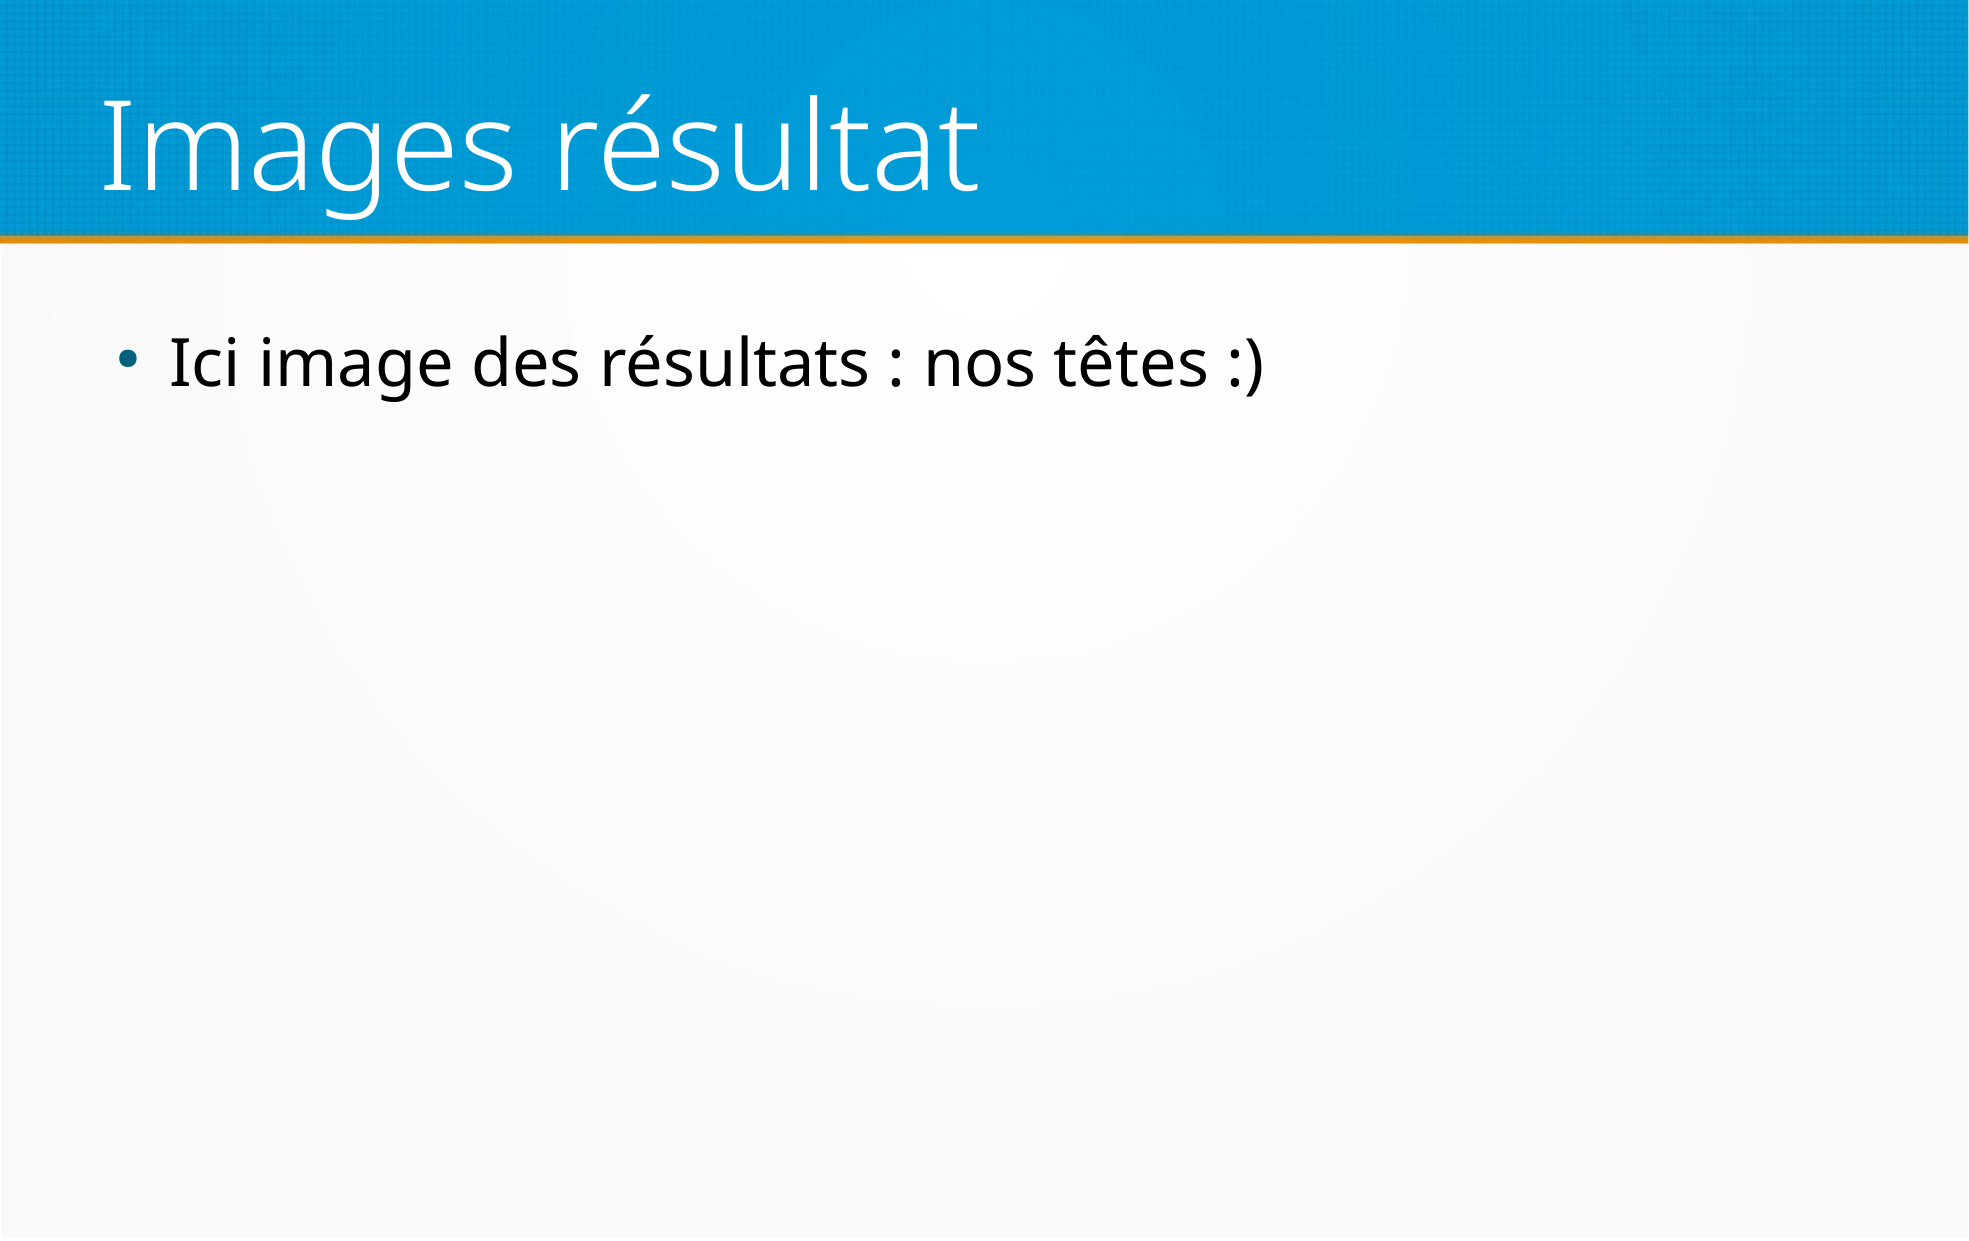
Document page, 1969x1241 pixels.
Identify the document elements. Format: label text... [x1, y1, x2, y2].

title Images résultat [98, 19, 1870, 227]
list Ici image des résultats : nos têtes :) [98, 315, 1861, 1081]
picture [0, 233, 1969, 1241]
